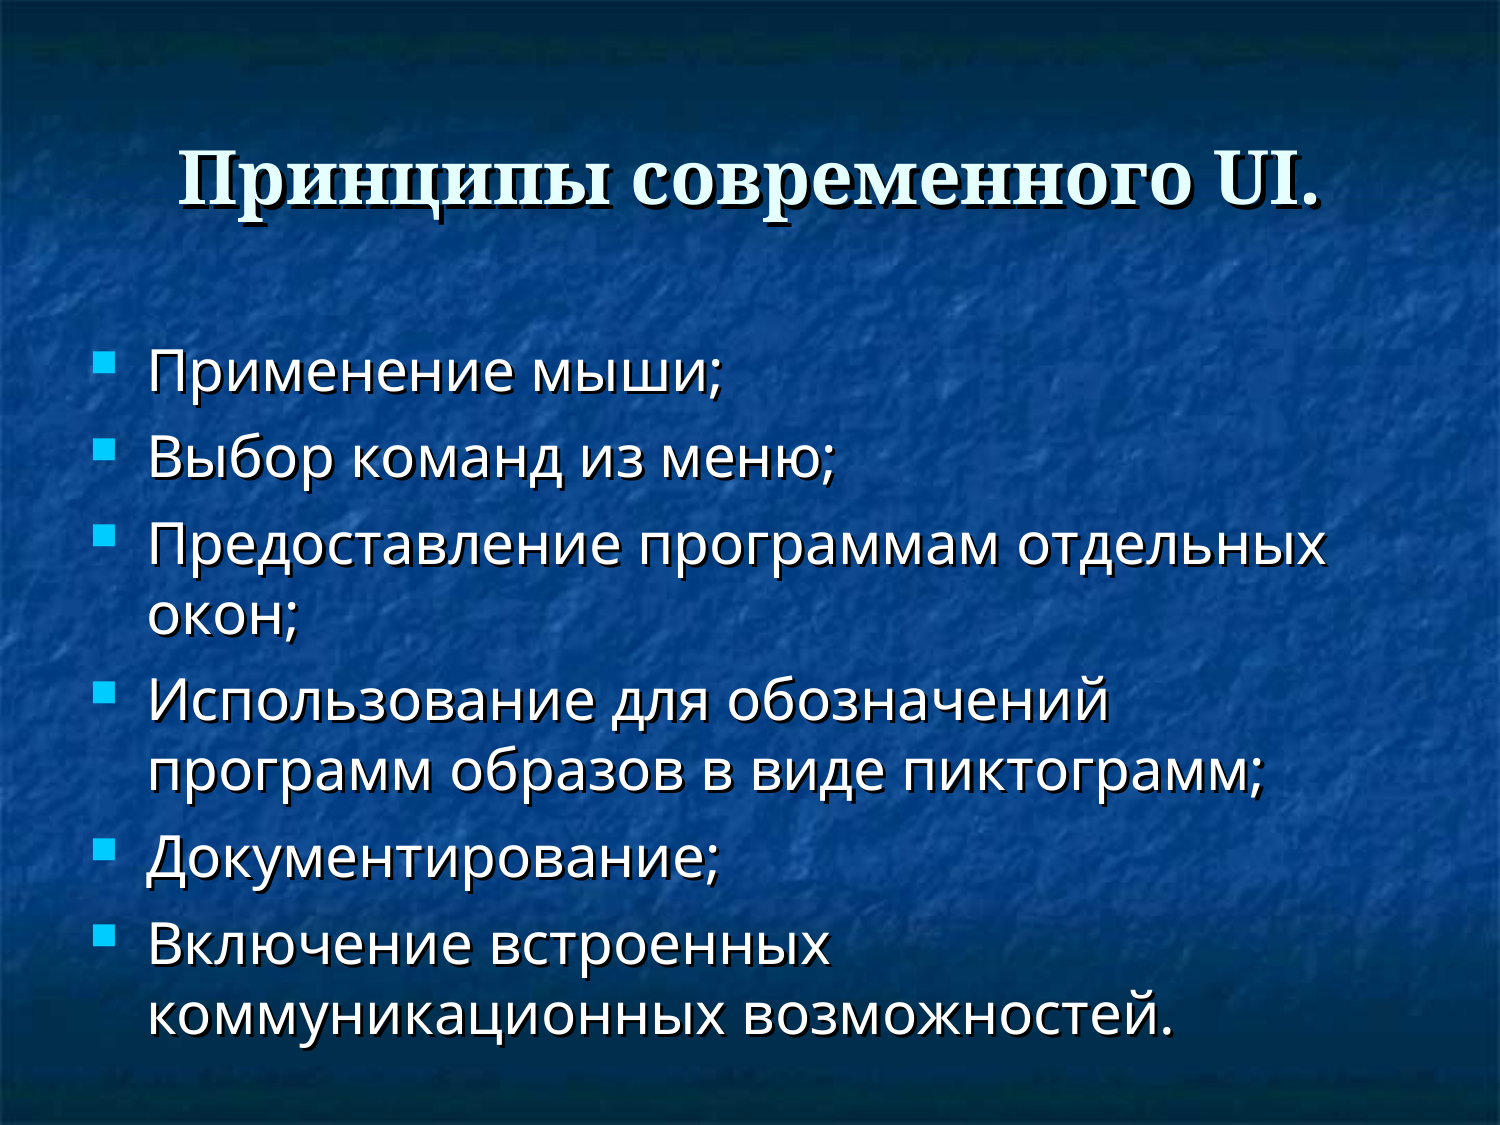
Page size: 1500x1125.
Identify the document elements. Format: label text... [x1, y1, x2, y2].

title Принципы современного UI. [75, 57, 1426, 293]
picture [0, 0, 1500, 1125]
list Применение мыши; Выбор команд из меню; Предоставление программам отдельных окон; Использование для обозначений программ образов в виде пиктограмм; Документирование; Включение встроенных коммуникационных возможностей. [75, 324, 1426, 1000]
